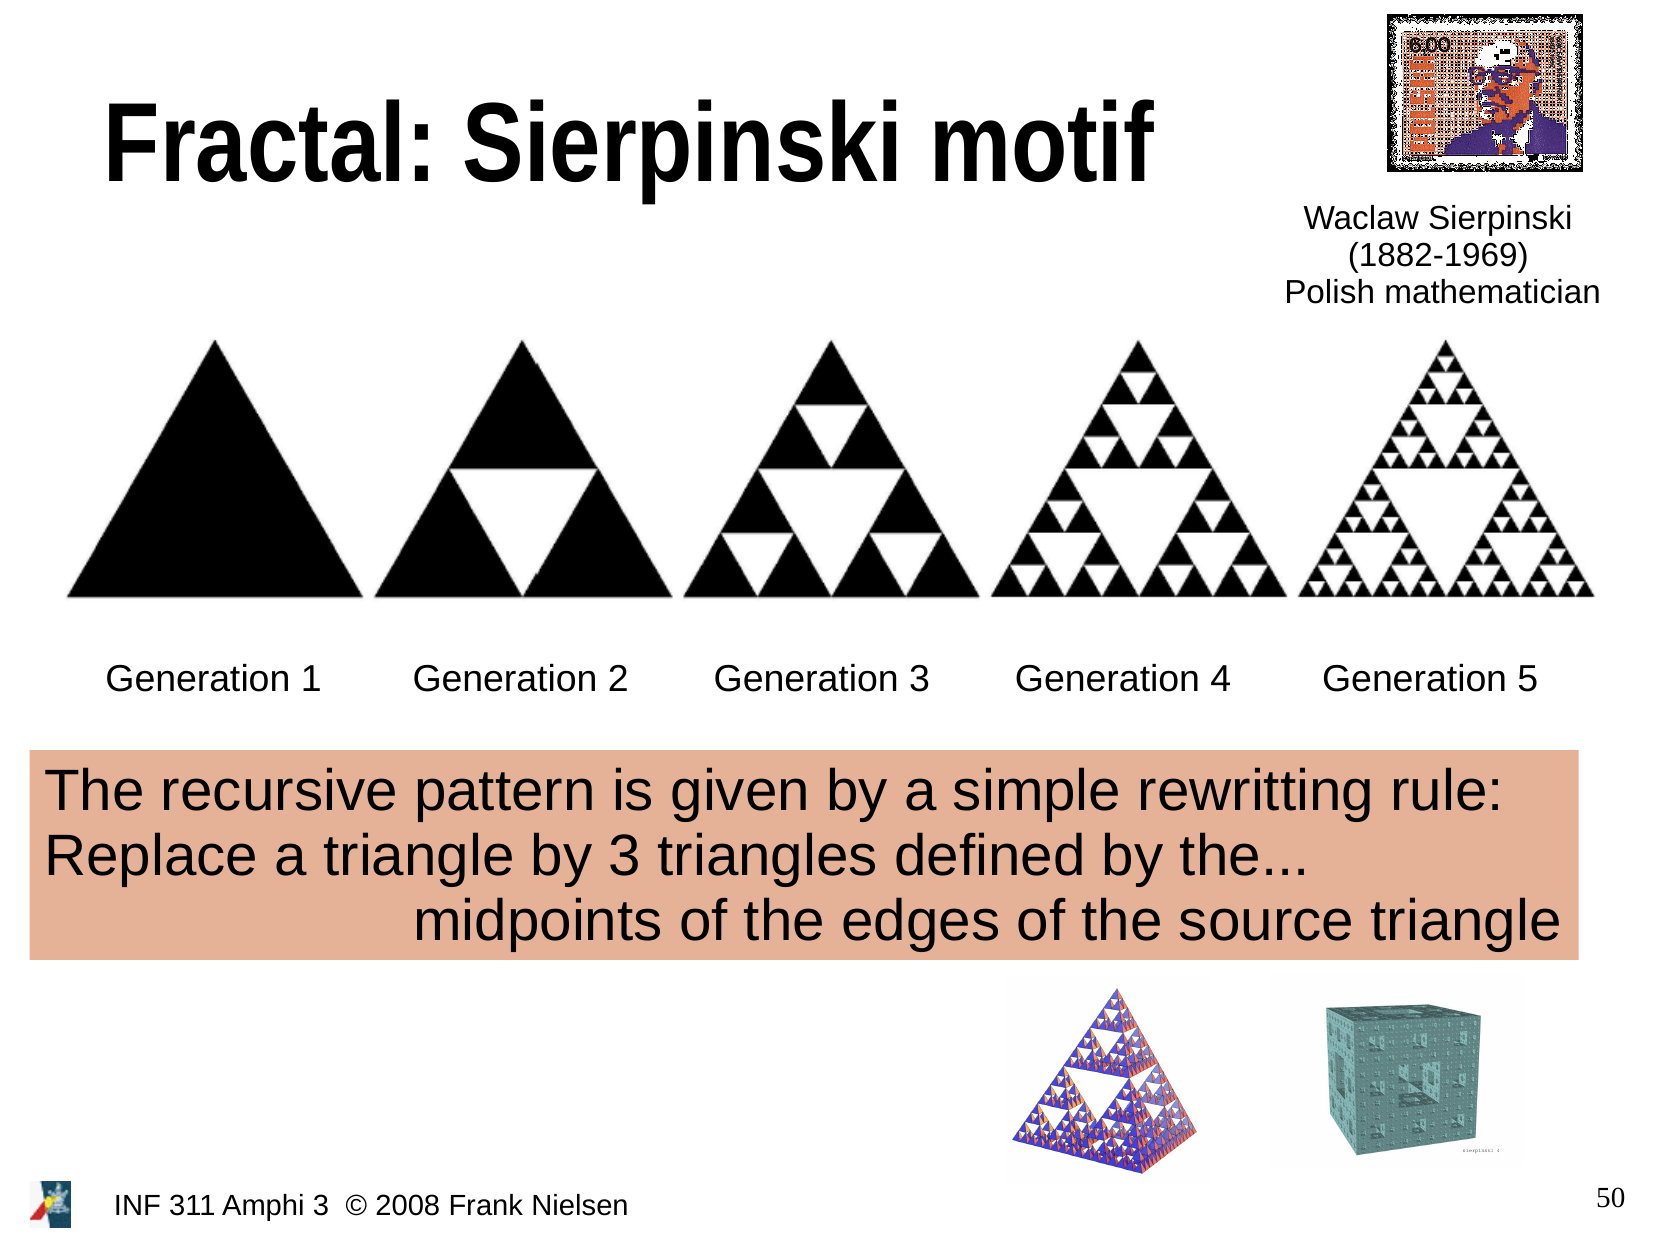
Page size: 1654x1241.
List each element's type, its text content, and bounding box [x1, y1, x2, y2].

text_box Waclaw Sierpinski (1882-1969) Polish mathematician [1269, 192, 1617, 319]
picture [1005, 976, 1211, 1182]
picture [60, 295, 1625, 652]
text_box Generation 3 [698, 649, 945, 707]
text_box The recursive pattern is given by a simple rewritting rule: Replace a triangle by 3 triangles defined by the... midpoints of the edges of the source triangle [29, 750, 1579, 960]
text_box Generation 2 [397, 649, 644, 707]
text_box Fractal: Sierpinski motif [89, 69, 1170, 213]
text_box Generation 4 [1000, 649, 1247, 707]
picture [29, 1181, 71, 1228]
picture [1269, 974, 1525, 1166]
text_box Generation 5 [1307, 649, 1554, 707]
text_box Generation 1 [90, 649, 337, 707]
picture [1387, 14, 1583, 172]
